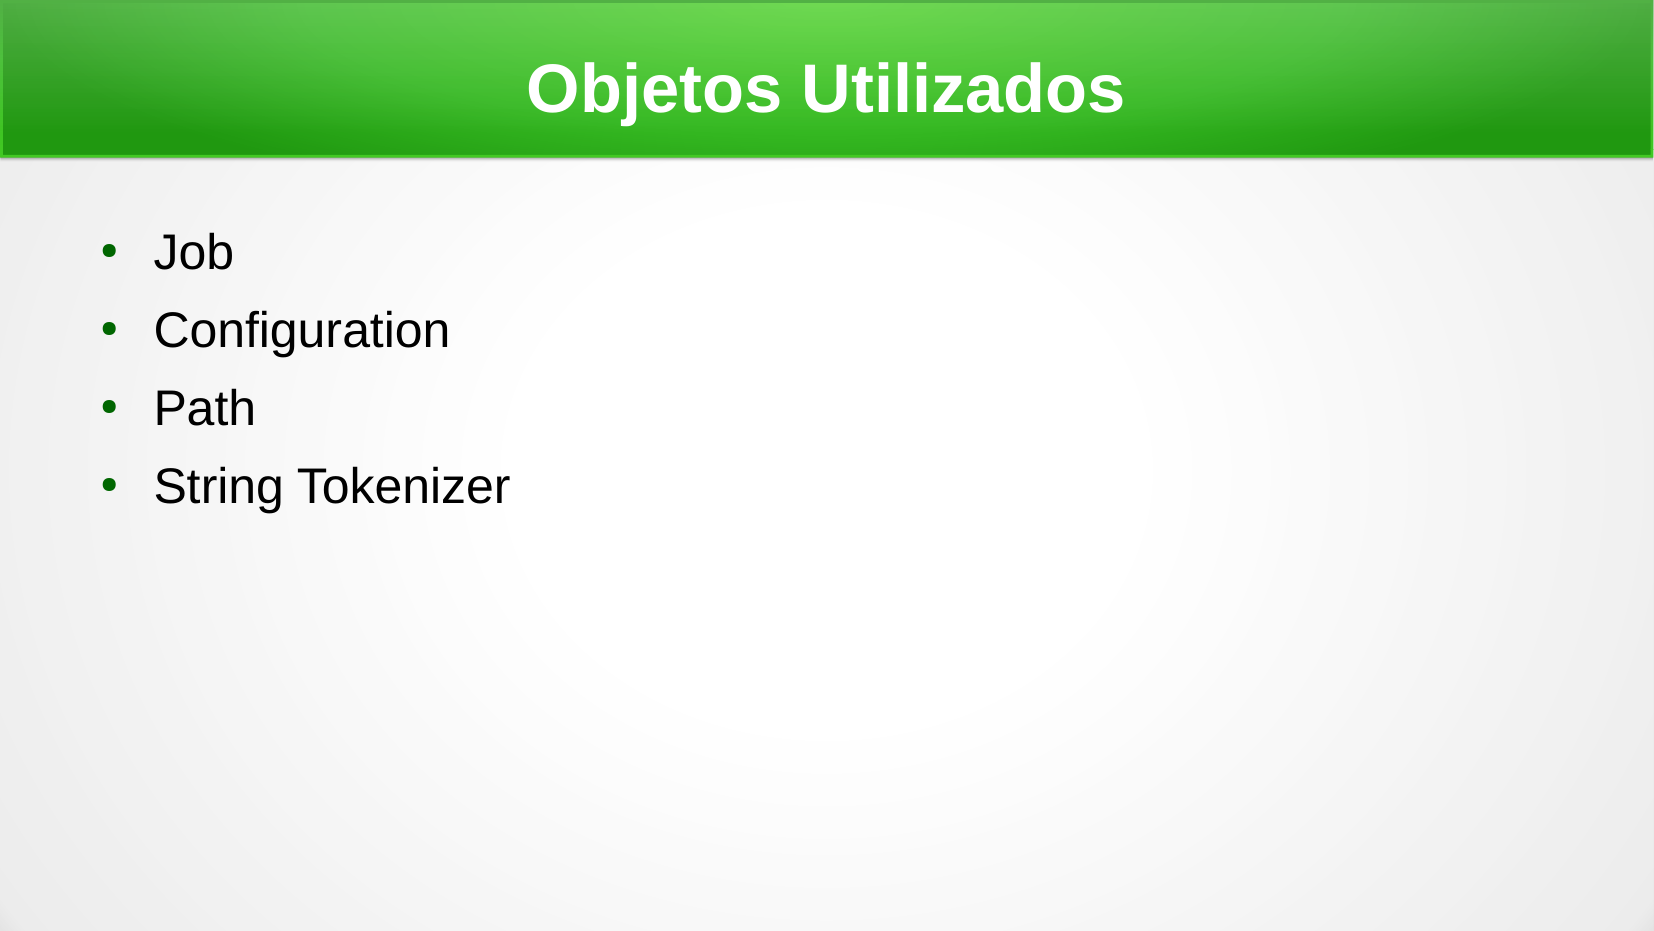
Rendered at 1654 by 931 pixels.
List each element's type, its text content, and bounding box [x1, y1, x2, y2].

list Job Configuration Path String Tokenizer [82, 224, 1571, 764]
title Objetos Utilizados [82, 35, 1571, 142]
